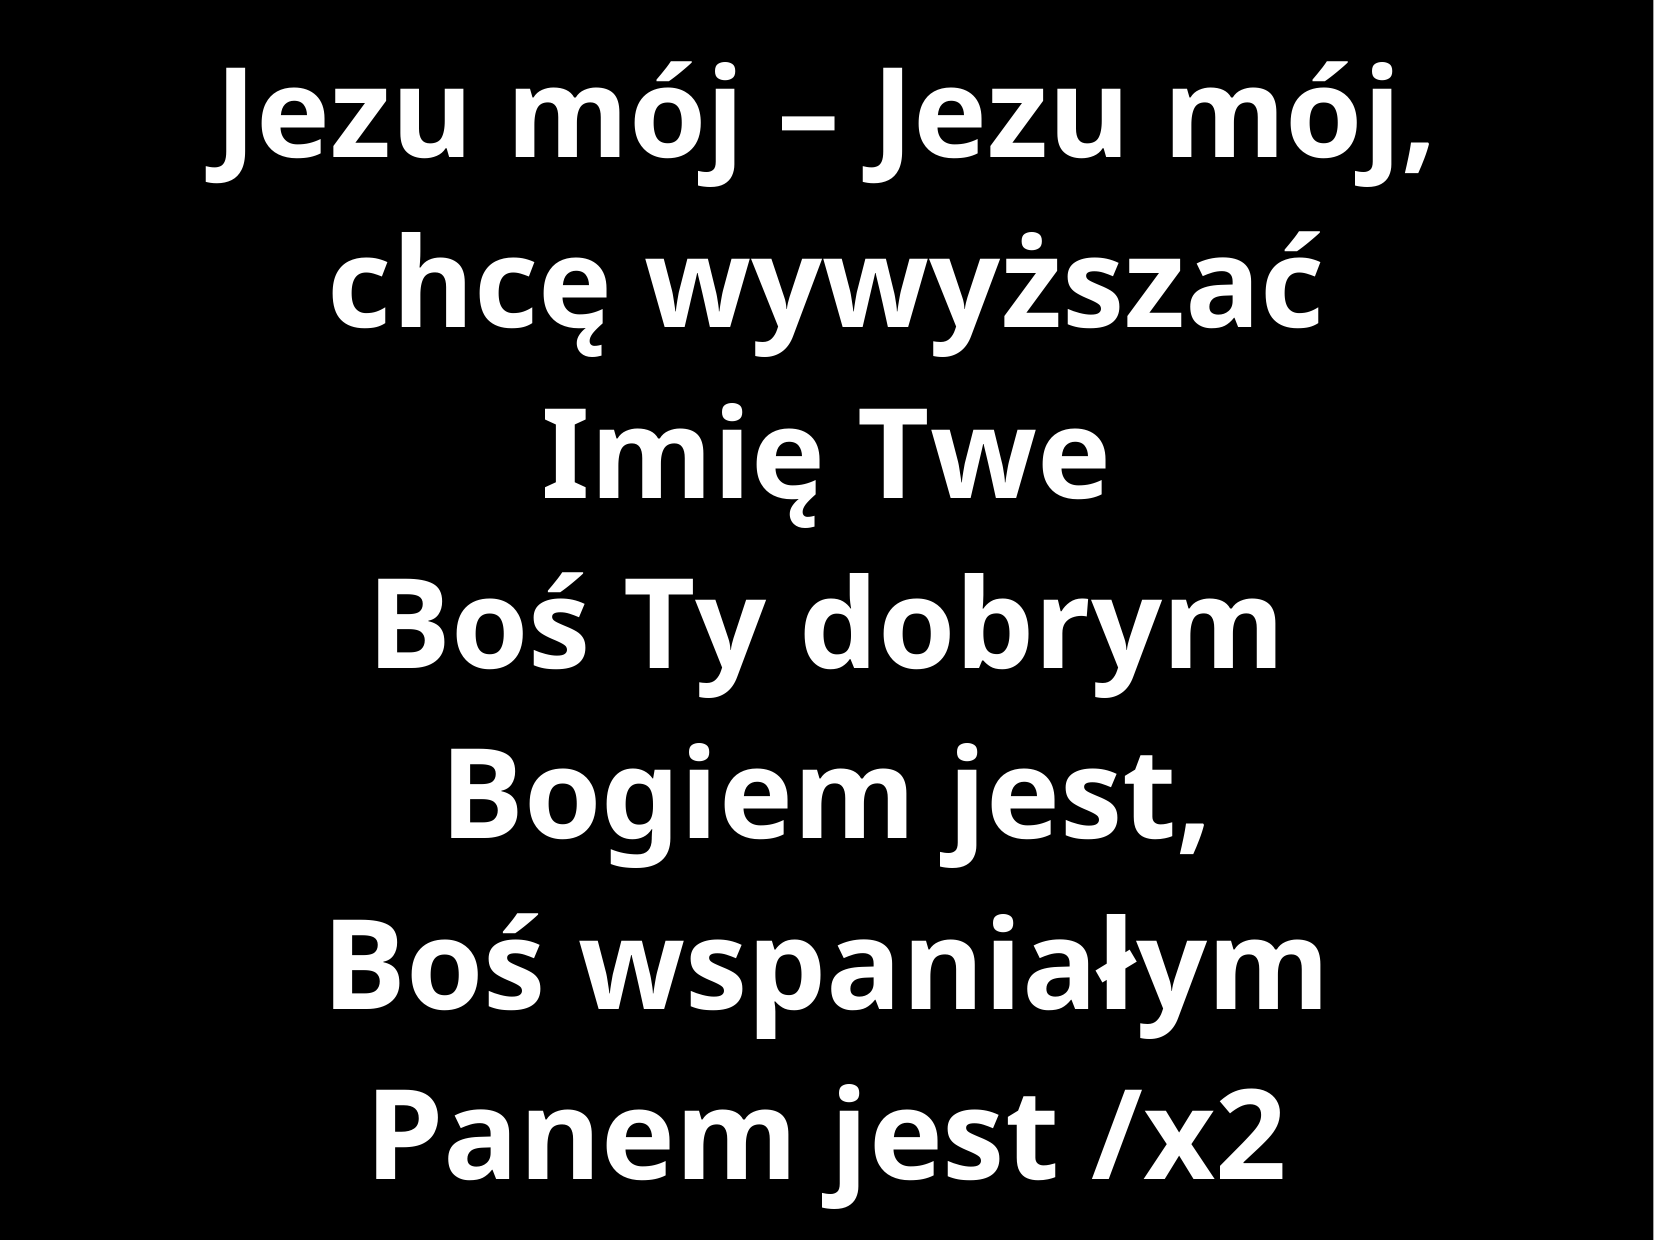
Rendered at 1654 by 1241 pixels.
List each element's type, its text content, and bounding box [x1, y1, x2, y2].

title Jezu mój – Jezu mój, chcę wywyższać Imię Twe Boś Ty dobrym Bogiem jest, Boś wspaniałym Panem jest /x2 [0, 0, 1654, 1241]
